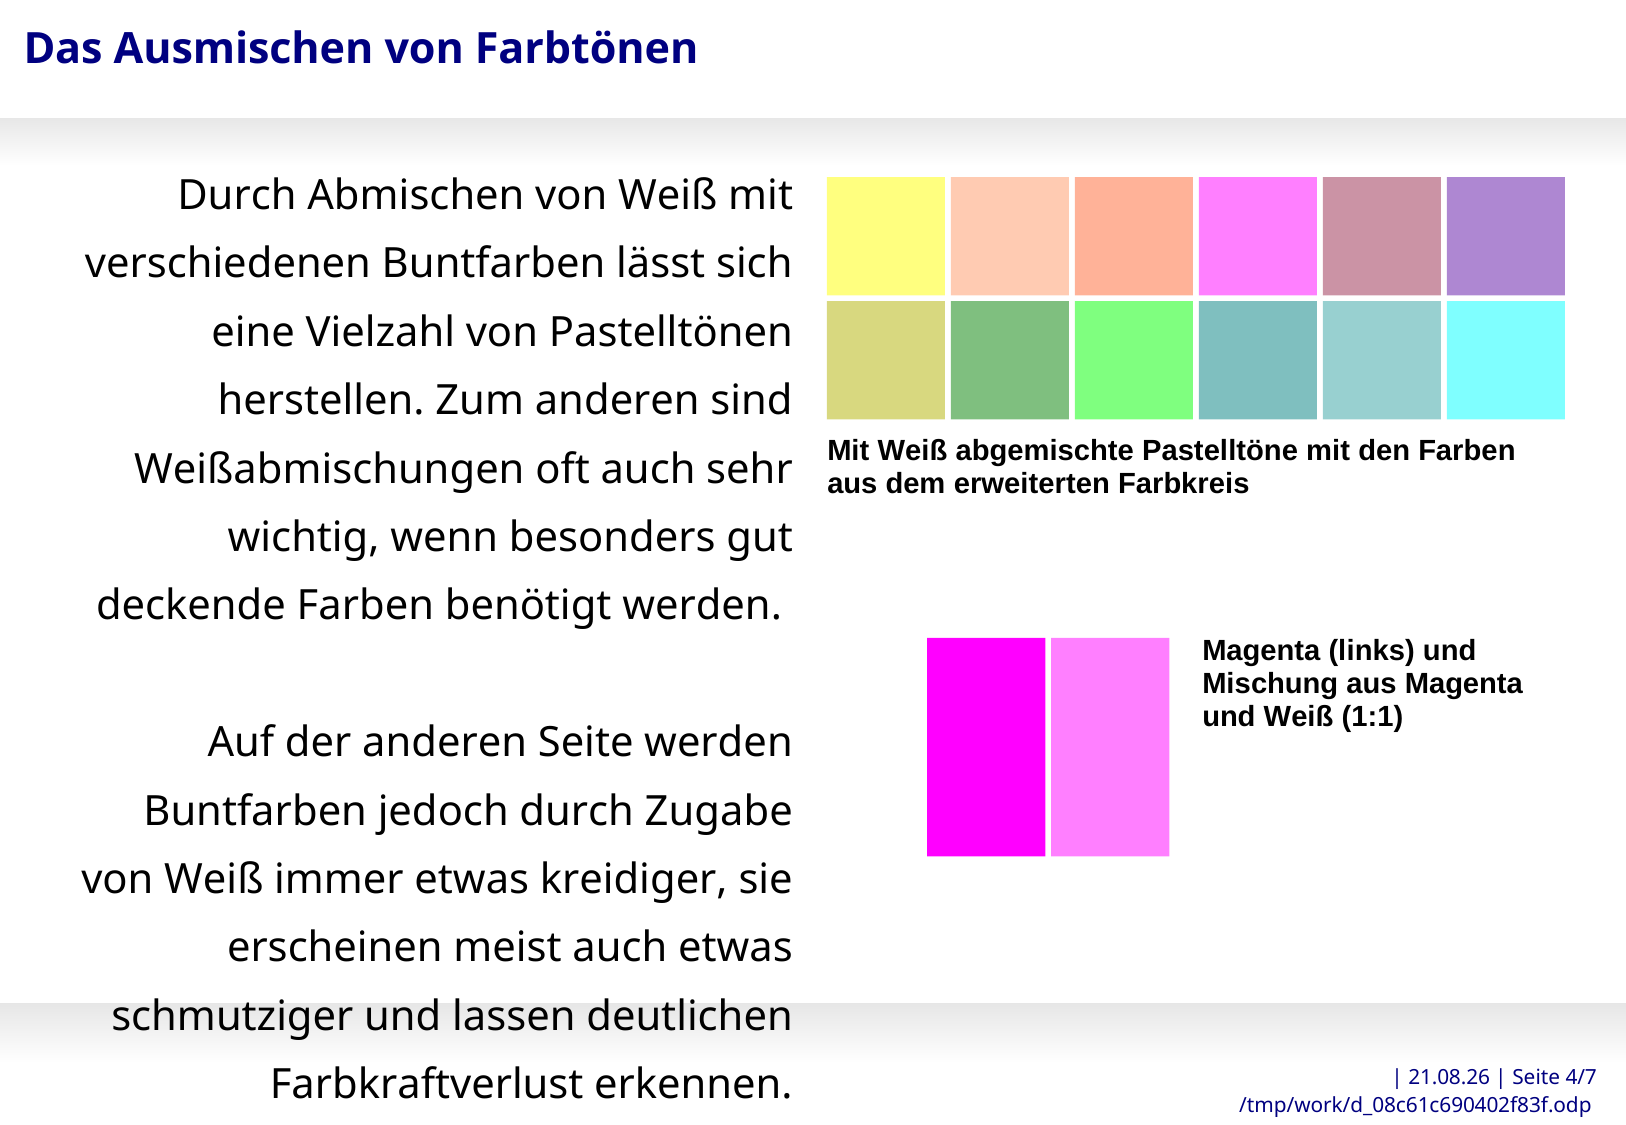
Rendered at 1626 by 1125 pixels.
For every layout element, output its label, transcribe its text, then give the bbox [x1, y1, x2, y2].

text_box [1446, 301, 1565, 420]
list Durch Abmischen von Weiß mit verschiedenen Buntfarben lässt sich eine Vielzahl von Pastelltönen herstellen. Zum anderen sind Weißabmischungen oft auch sehr wichtig, wenn besonders gut deckende Farben benötigt werden. Auf der anderen Seite werden Buntfarben jedoch durch Zugabe von Weiß immer etwas kreidiger, sie erscheinen meist auch etwas schmutziger und lassen deutlichen Farbkraftverlust erkennen. [23, 153, 793, 984]
text_box [826, 177, 945, 296]
text_box [1074, 301, 1193, 420]
text_box [1322, 301, 1441, 420]
text_box Magenta (links) und Mischung aus Magenta und Weiß (1:1) [1187, 626, 1588, 741]
text_box Mit Weiß abgemischte Pastelltöne mit den Farben aus dem erweiterten Farbkreis [812, 426, 1588, 508]
text_box [1198, 301, 1317, 420]
text_box [1322, 177, 1441, 296]
text_box [1446, 177, 1565, 296]
text_box [1051, 637, 1170, 857]
text_box [1198, 177, 1317, 296]
title Das Ausmischen von Farbtönen [23, 5, 1600, 154]
text_box [927, 637, 1046, 857]
text_box [950, 177, 1069, 296]
text_box [950, 301, 1069, 420]
text_box [826, 301, 945, 420]
text_box [1074, 177, 1193, 296]
